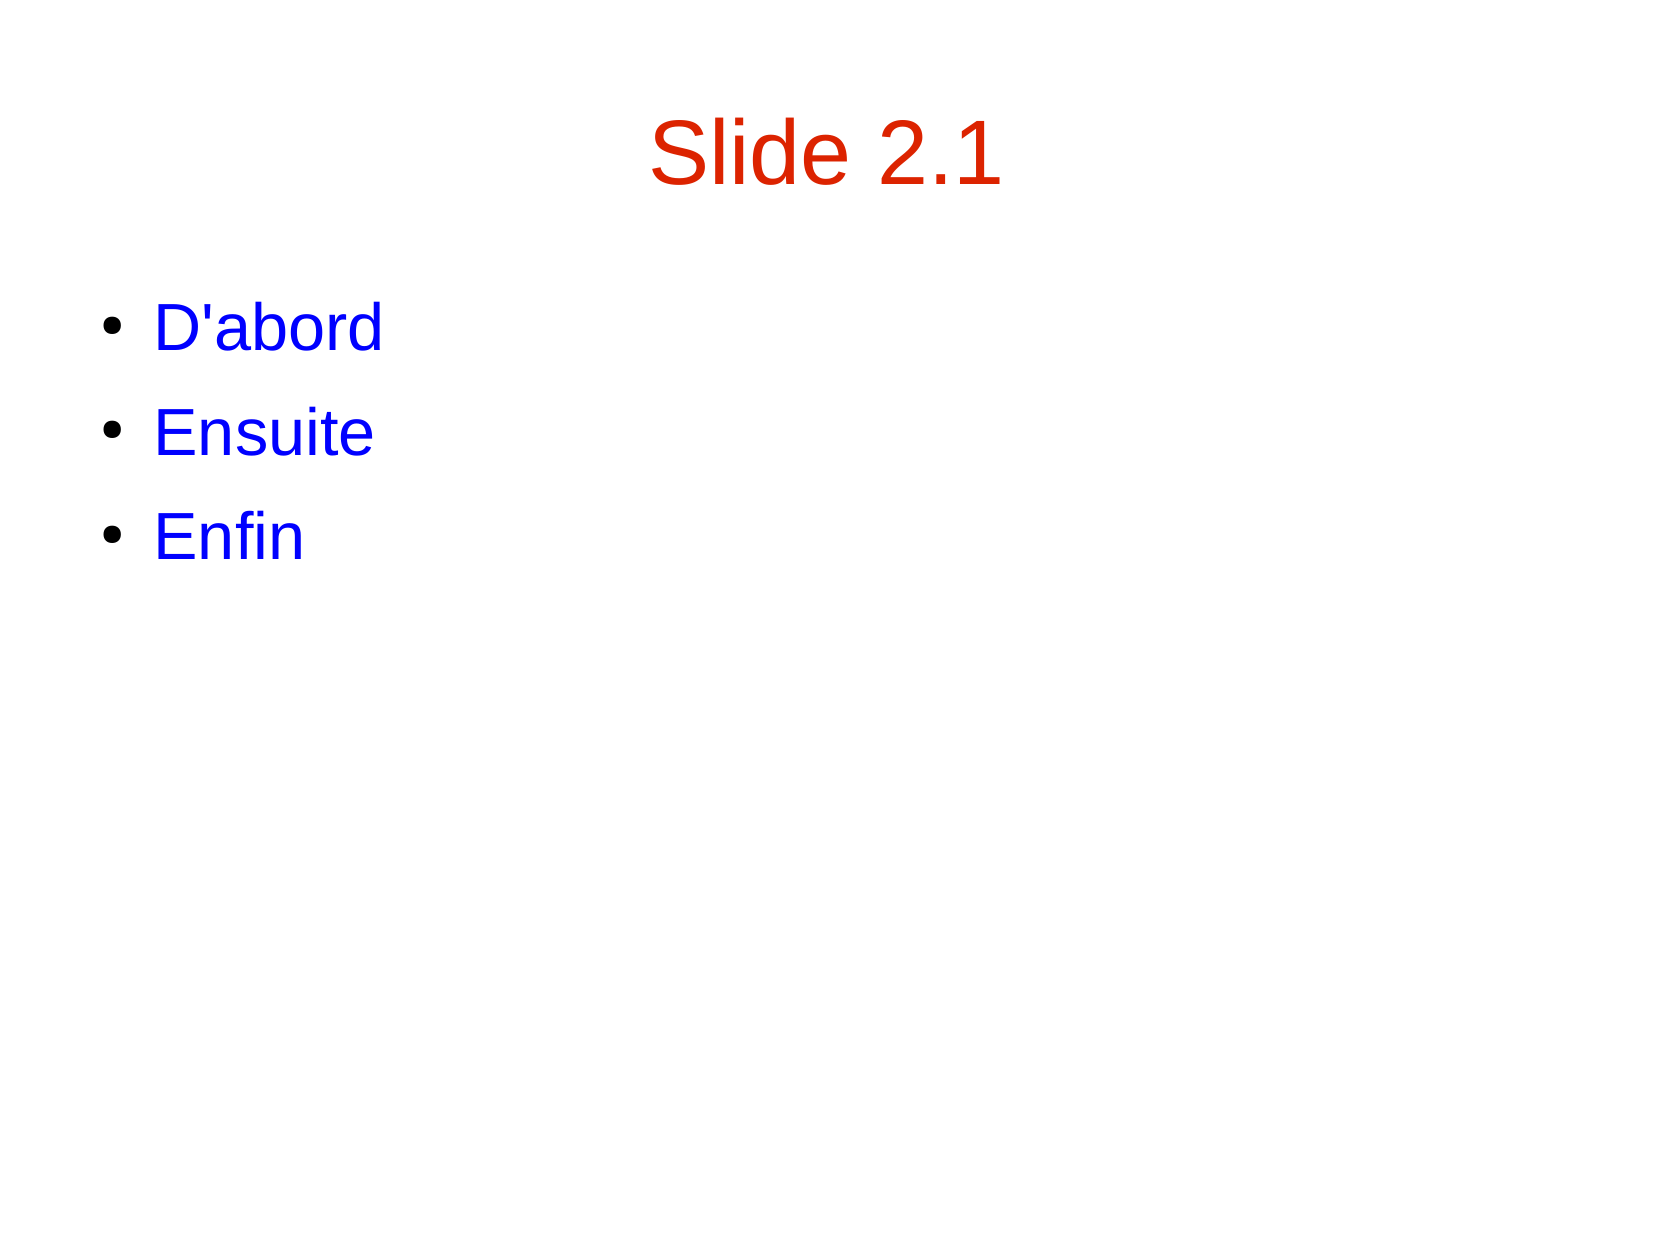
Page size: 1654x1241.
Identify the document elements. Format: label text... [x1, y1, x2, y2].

list D'abord Ensuite Enfin [82, 290, 1571, 1109]
title Slide 2.1 [82, 49, 1571, 257]
